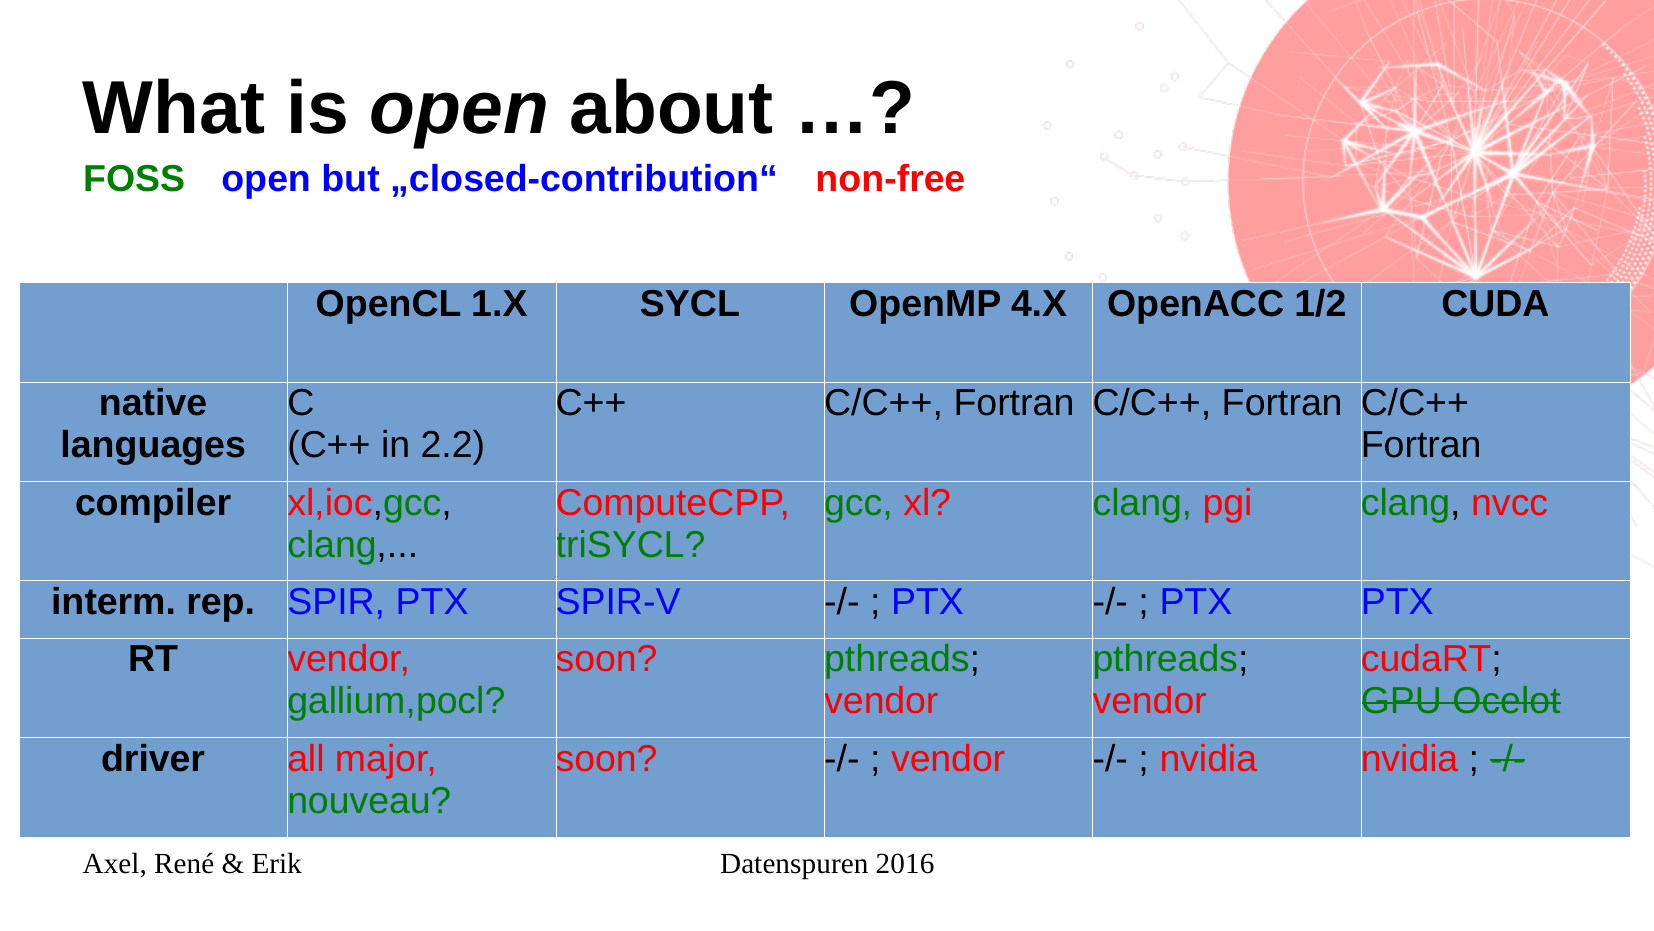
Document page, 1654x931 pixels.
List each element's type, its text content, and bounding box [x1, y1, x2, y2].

table_cell C/C++ Fortran [1362, 383, 1630, 481]
table_cell soon? [557, 738, 824, 837]
table_cell clang, pgi [1093, 482, 1361, 580]
table_cell -/- ; PTX [825, 581, 1092, 638]
table_cell SPIR-V [557, 581, 824, 638]
title What is open about …? [82, 65, 1571, 150]
table_cell -/- ; PTX [1093, 581, 1361, 638]
table_header OpenMP 4.X [825, 283, 1092, 382]
table_cell PTX [1362, 581, 1630, 638]
table_cell gcc, xl? [825, 482, 1092, 580]
table_cell RT [20, 639, 287, 737]
table_cell soon? [557, 659, 569, 669]
table_cell interm. rep. [20, 581, 287, 638]
table_cell all major, nouveau? [288, 738, 556, 837]
table_header OpenCL 1.X [288, 283, 556, 382]
table_cell cudaRT; GPU Ocelot [1362, 639, 1630, 737]
table_cell C (C++ in 2.2) [288, 383, 556, 481]
table_header SYCL [557, 283, 824, 382]
table_cell soon? [557, 759, 569, 769]
text_box open but „closed-contribution“ [206, 149, 794, 207]
table_header OpenACC 1/2 [1093, 283, 1361, 382]
table_cell pthreads; vendor [825, 639, 1092, 737]
table_cell soon? [557, 639, 824, 737]
table_cell C++ [557, 383, 824, 481]
table_header CUDA [1362, 283, 1630, 382]
table_cell ComputeCPP, triSYCL? [557, 482, 824, 580]
table_cell driver [20, 738, 287, 837]
text_box FOSS [68, 149, 201, 207]
table_cell C/C++, Fortran [1093, 383, 1361, 481]
table_cell nvidia ; -/- [1362, 738, 1630, 837]
table_cell clang, nvcc [1362, 482, 1630, 580]
table_cell -/- ; vendor [825, 738, 1092, 837]
table_cell SPIR, PTX [288, 581, 556, 638]
table_cell -/- ; nvidia [1093, 738, 1361, 837]
table_cell C/C++, Fortran [825, 383, 1092, 481]
table_cell pthreads; vendor [1093, 639, 1361, 737]
table_cell native languages [20, 383, 287, 481]
table_cell xl,ioc,gcc, clang,... [288, 482, 556, 580]
text_box non-free [800, 149, 981, 207]
table_header [20, 283, 287, 382]
table_cell vendor, gallium,pocl? [288, 639, 556, 737]
table_cell compiler [20, 482, 287, 580]
